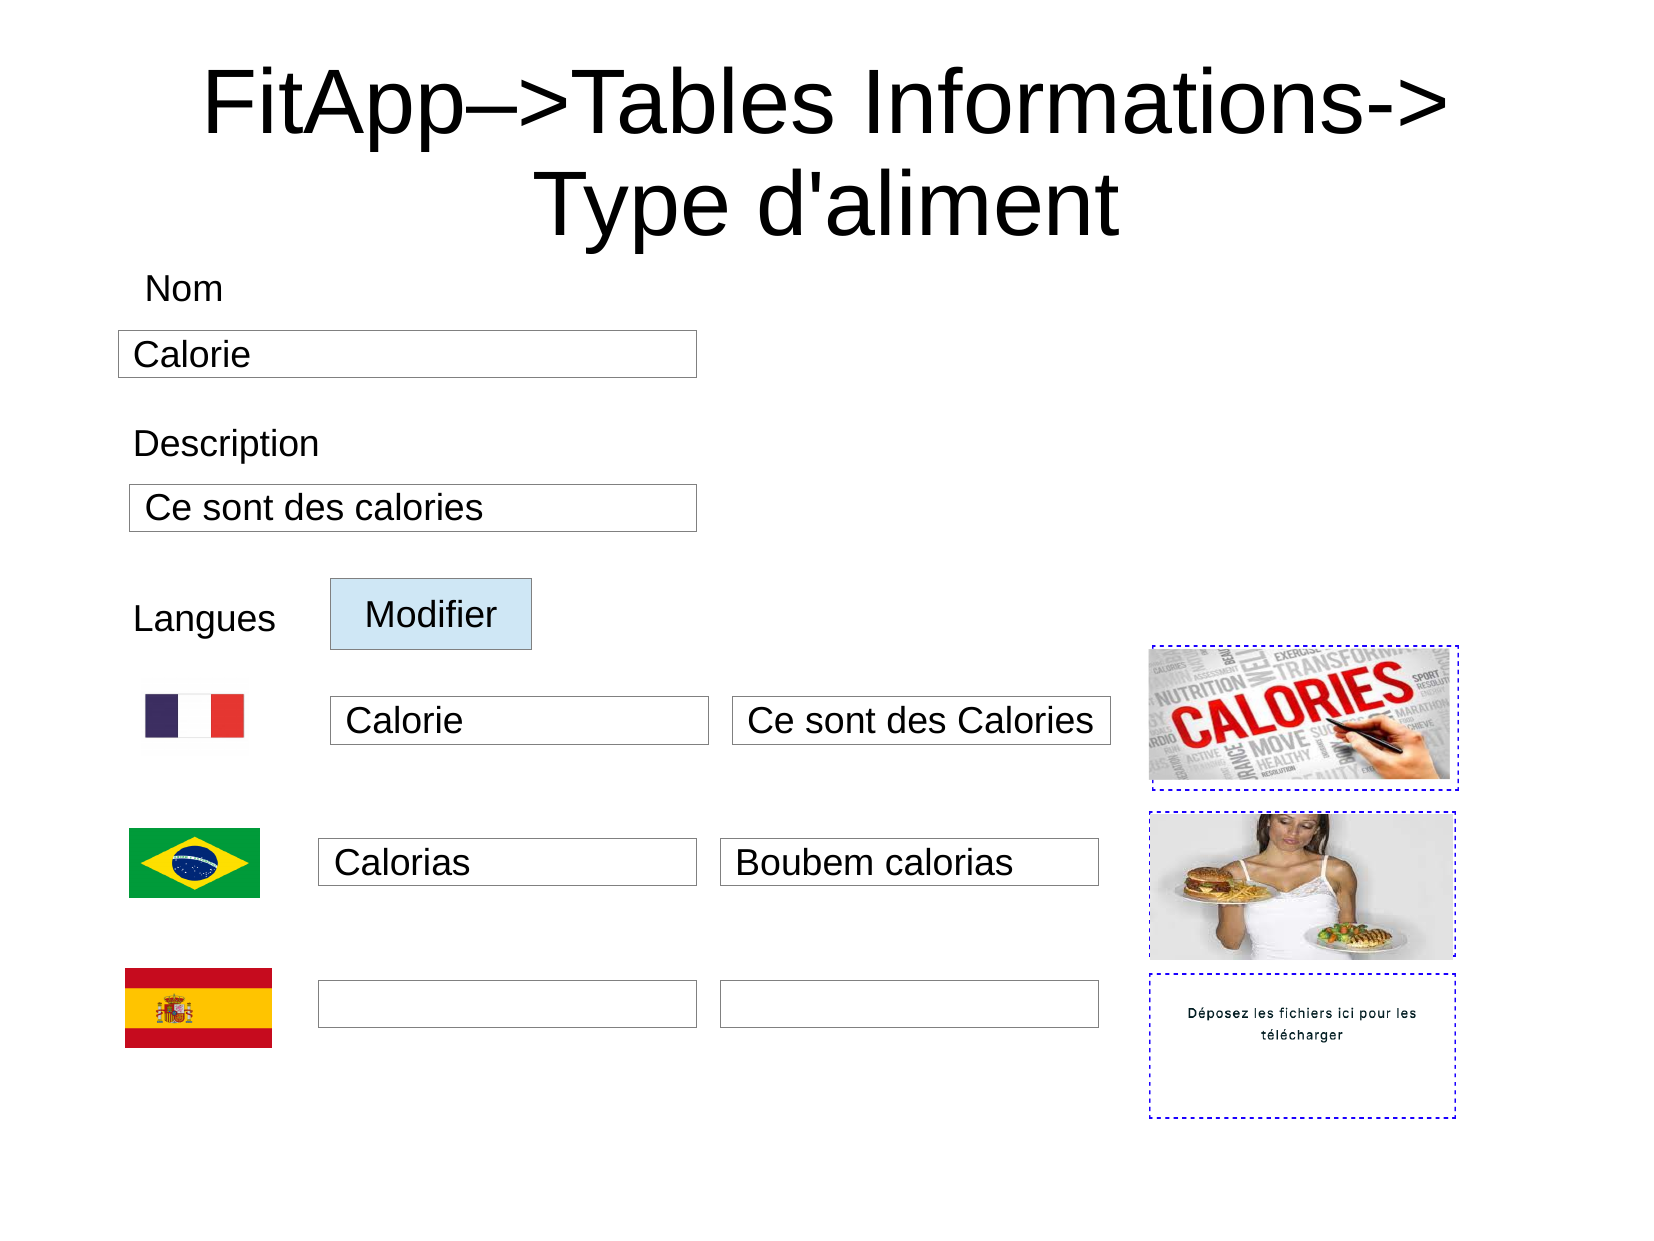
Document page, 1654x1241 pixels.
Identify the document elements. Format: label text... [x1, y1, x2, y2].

picture [1145, 803, 1462, 960]
text_box Ce sont des calories [129, 484, 697, 532]
text_box Modifier [330, 578, 532, 650]
picture [141, 677, 249, 756]
text_box Boubem calorias [720, 838, 1099, 886]
picture [1145, 965, 1462, 1123]
text_box Calorie [118, 330, 697, 378]
text_box Calorias [318, 838, 697, 886]
text_box Langues [118, 590, 319, 650]
picture [1148, 637, 1465, 794]
text_box [318, 980, 697, 1028]
title FitApp–>Tables Informations-> Type d'aliment [82, 49, 1571, 257]
text_box Ce sont des Calories [732, 696, 1111, 745]
picture [129, 828, 260, 898]
text_box Calorie [330, 696, 709, 745]
picture [125, 968, 272, 1048]
text_box Description [118, 415, 343, 473]
text_box [720, 980, 1099, 1028]
text_box Nom [129, 259, 355, 317]
